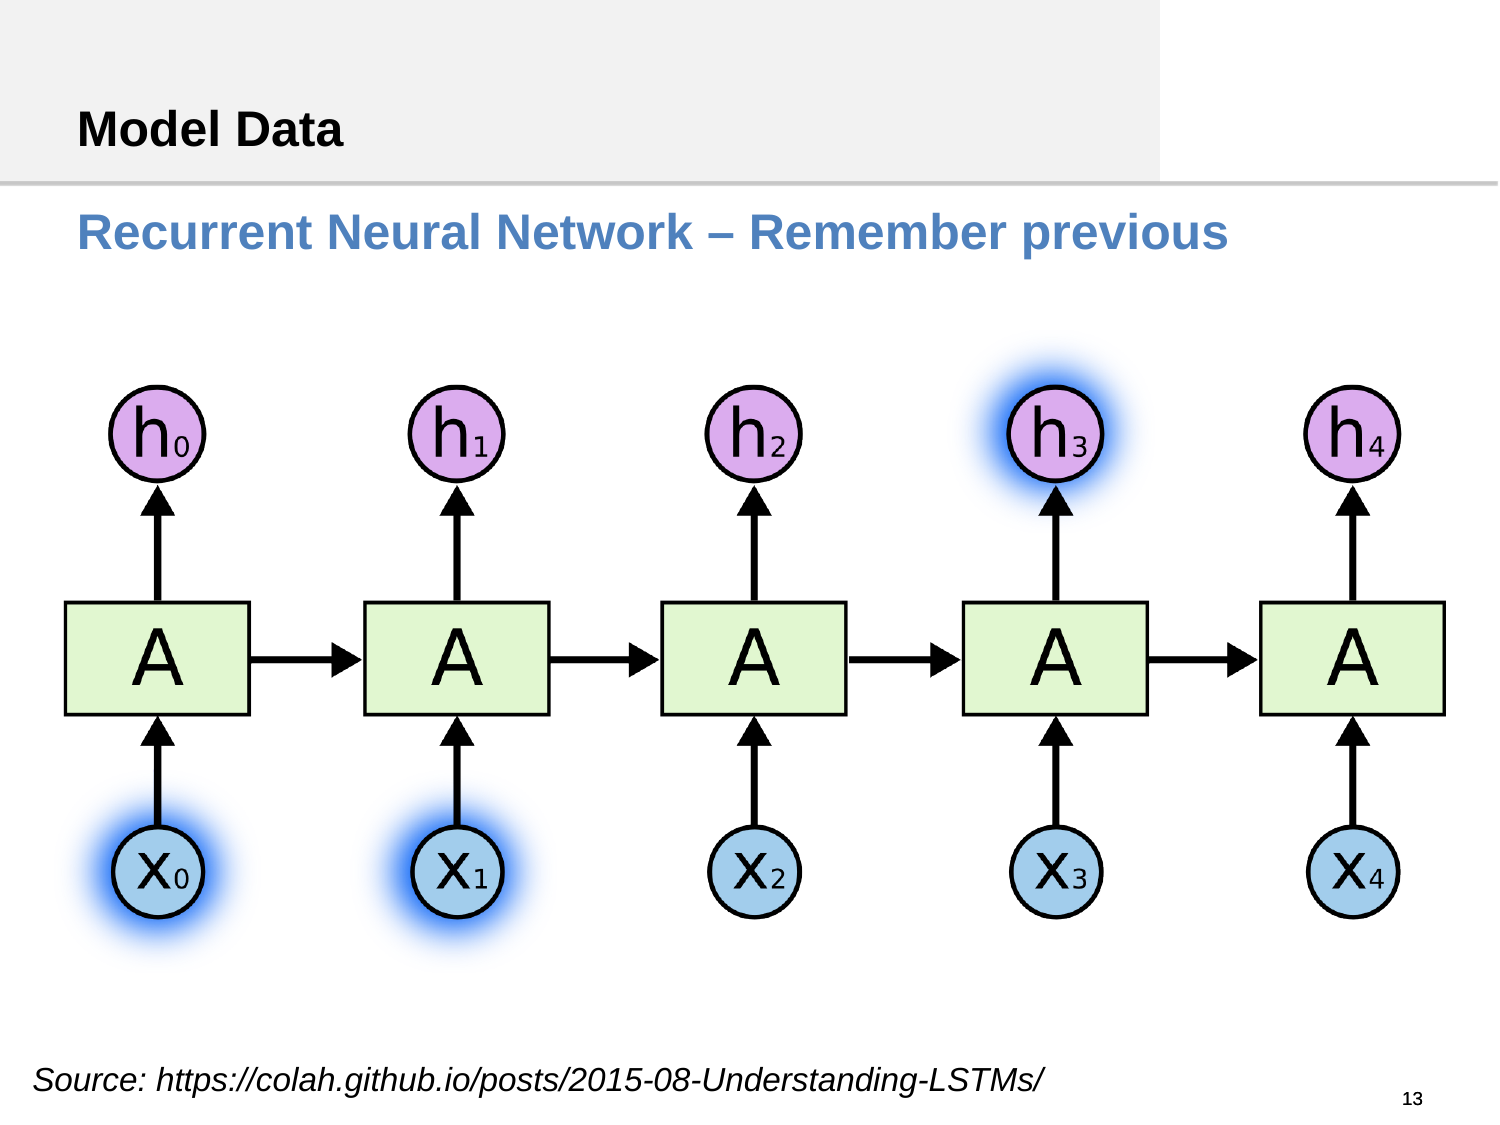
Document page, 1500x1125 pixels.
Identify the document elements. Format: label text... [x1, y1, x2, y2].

text_box Source: https://colah.github.io/posts/2015-08-Understanding-LSTMs/ [17, 1050, 1367, 1106]
picture [54, 330, 1446, 973]
text_box Model Data [76, 39, 1042, 157]
text_box Recurrent Neural Network – Remember previous [76, 200, 1424, 259]
